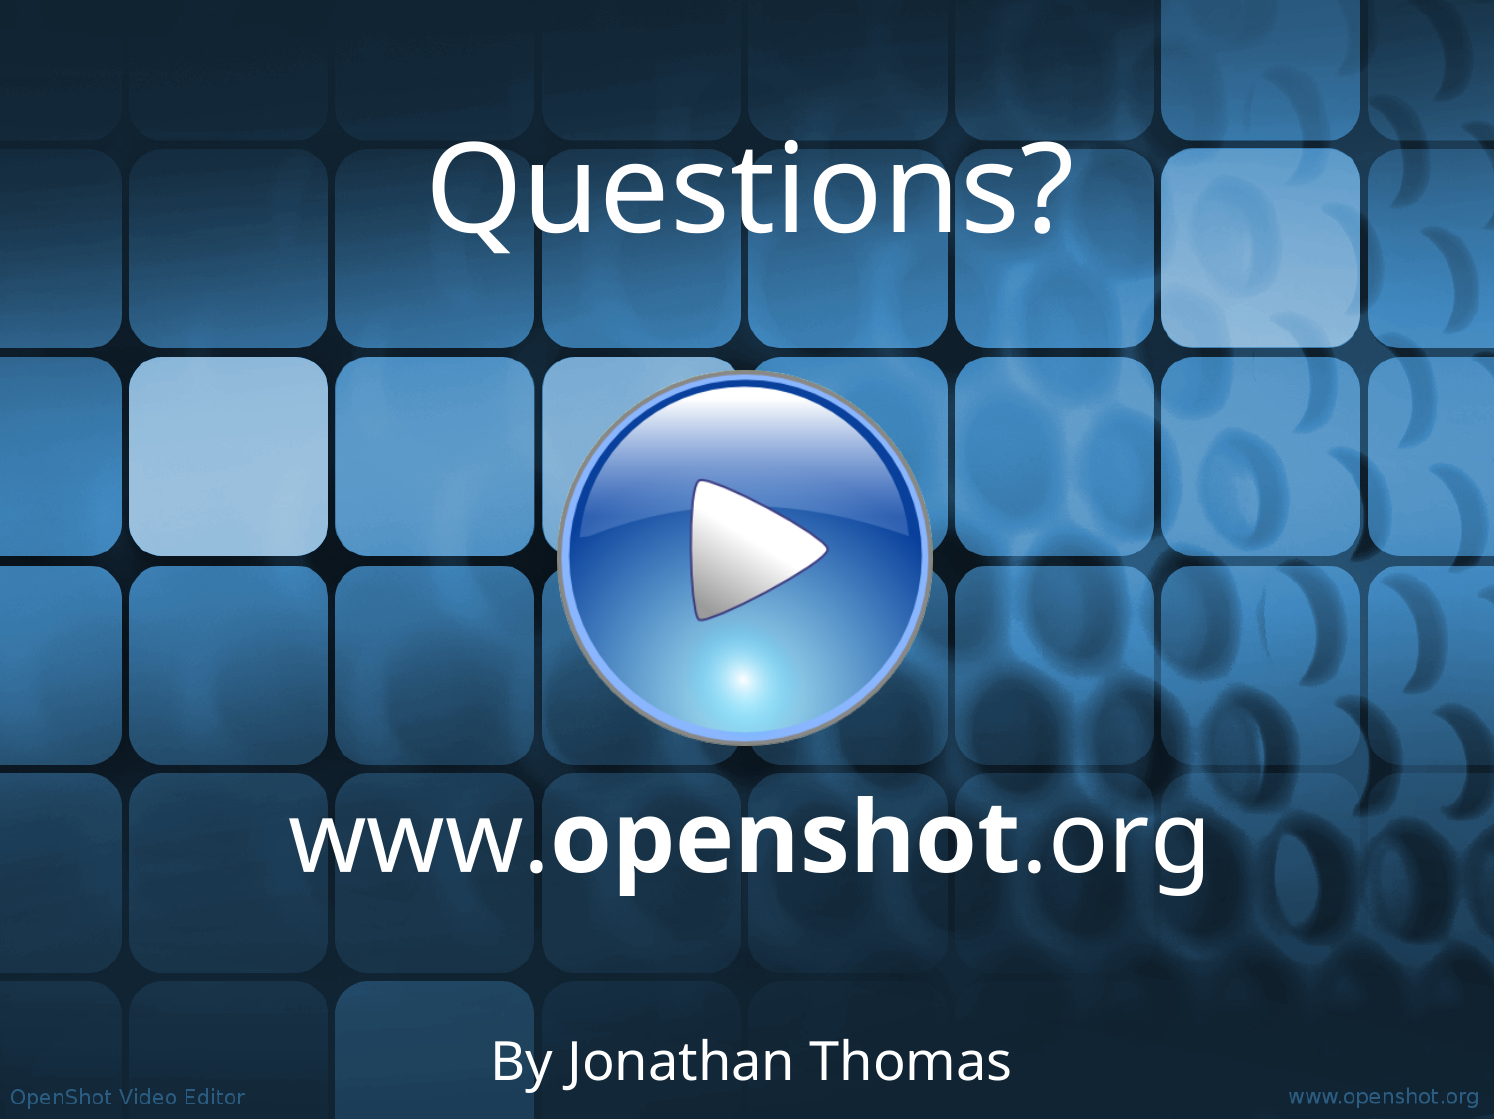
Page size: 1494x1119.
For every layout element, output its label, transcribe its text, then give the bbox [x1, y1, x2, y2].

text_box By Jonathan Thomas [229, 1036, 1276, 1119]
title Questions? [60, 10, 1441, 355]
text_box www.openshot.org [75, 765, 1426, 1036]
picture [0, 0, 1494, 1119]
